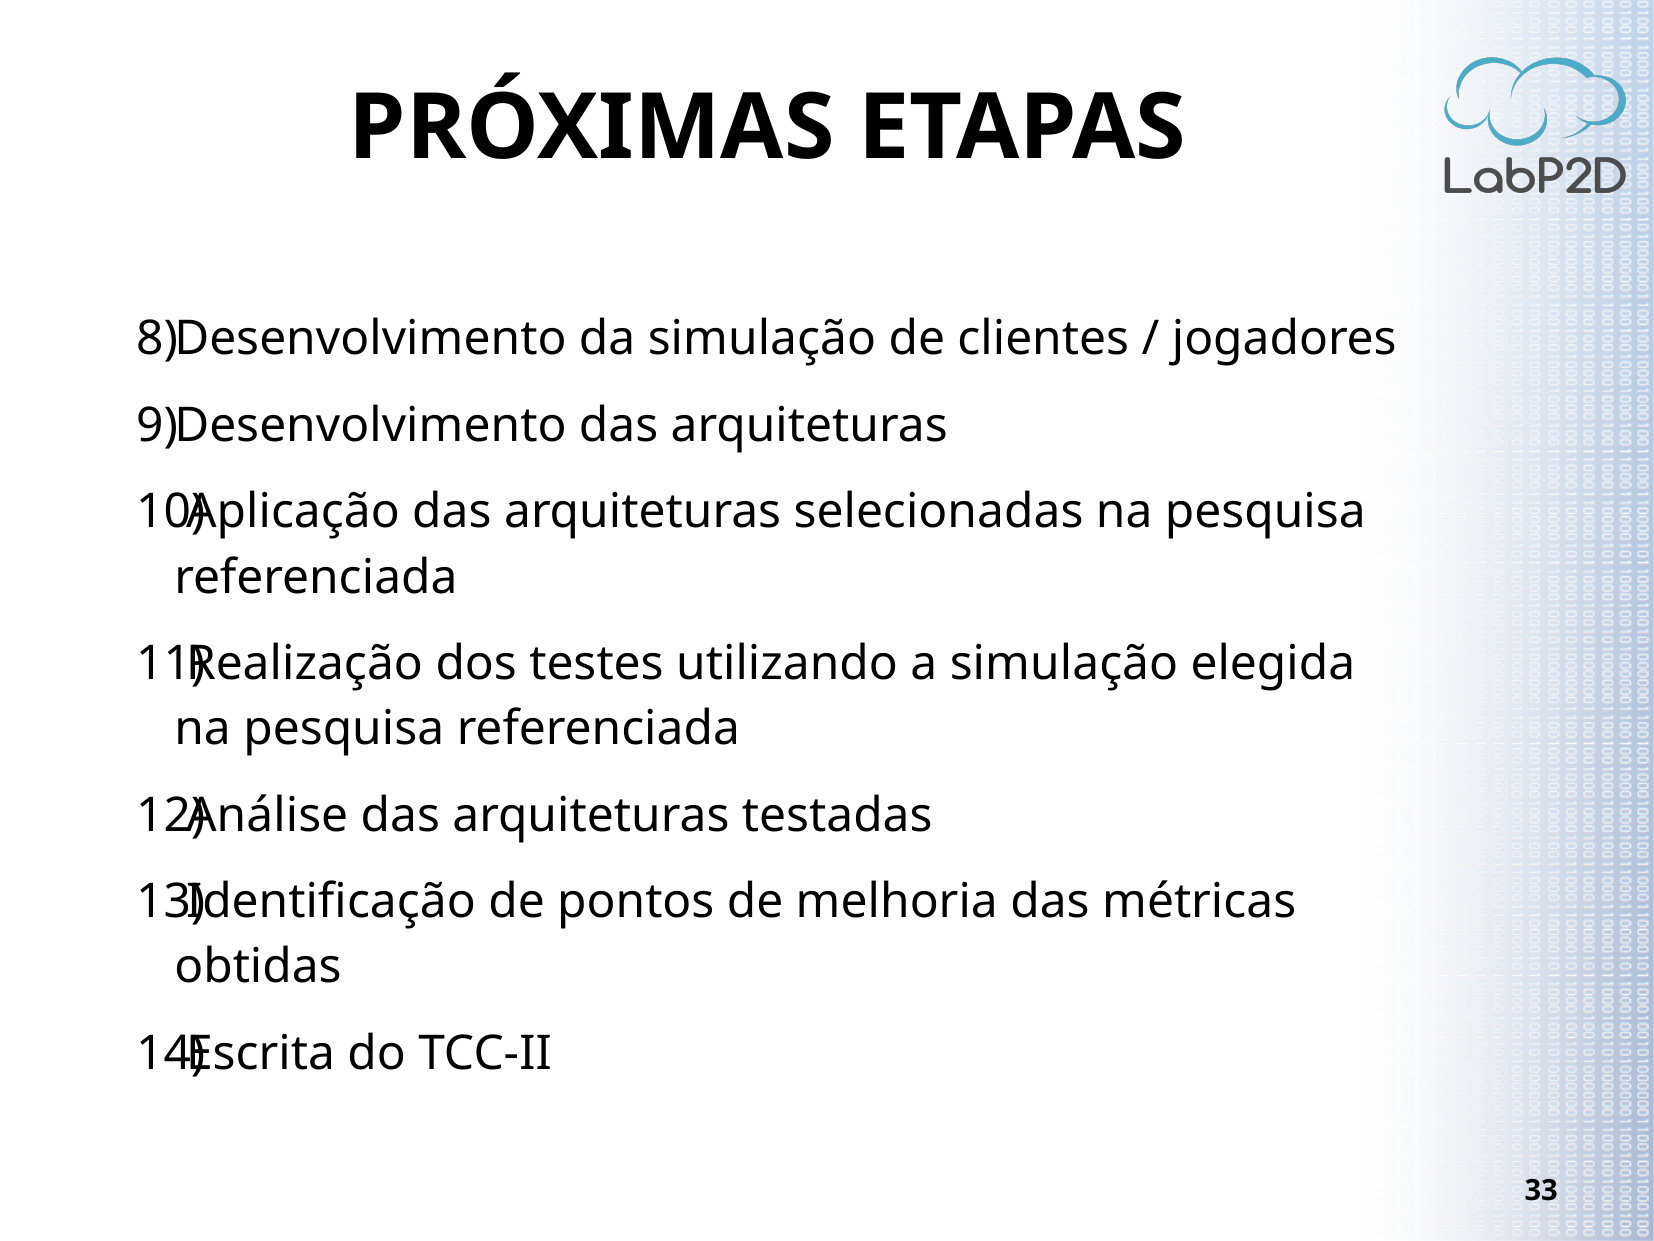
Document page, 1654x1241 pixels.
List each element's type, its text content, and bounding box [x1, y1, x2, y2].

list Desenvolvimento da simulação de clientes / jogadores Desenvolvimento das arquiteturas Aplicação das arquiteturas selecionadas na pesquisa referenciada Realização dos testes utilizando a simulação elegida na pesquisa referenciada Análise das arquiteturas testadas Identificação de pontos de melhoria das métricas obtidas Escrita do TCC-II [123, 271, 1406, 1116]
title PRÓXIMAS ETAPAS [82, 19, 1453, 227]
picture [1360, 1, 1654, 1240]
